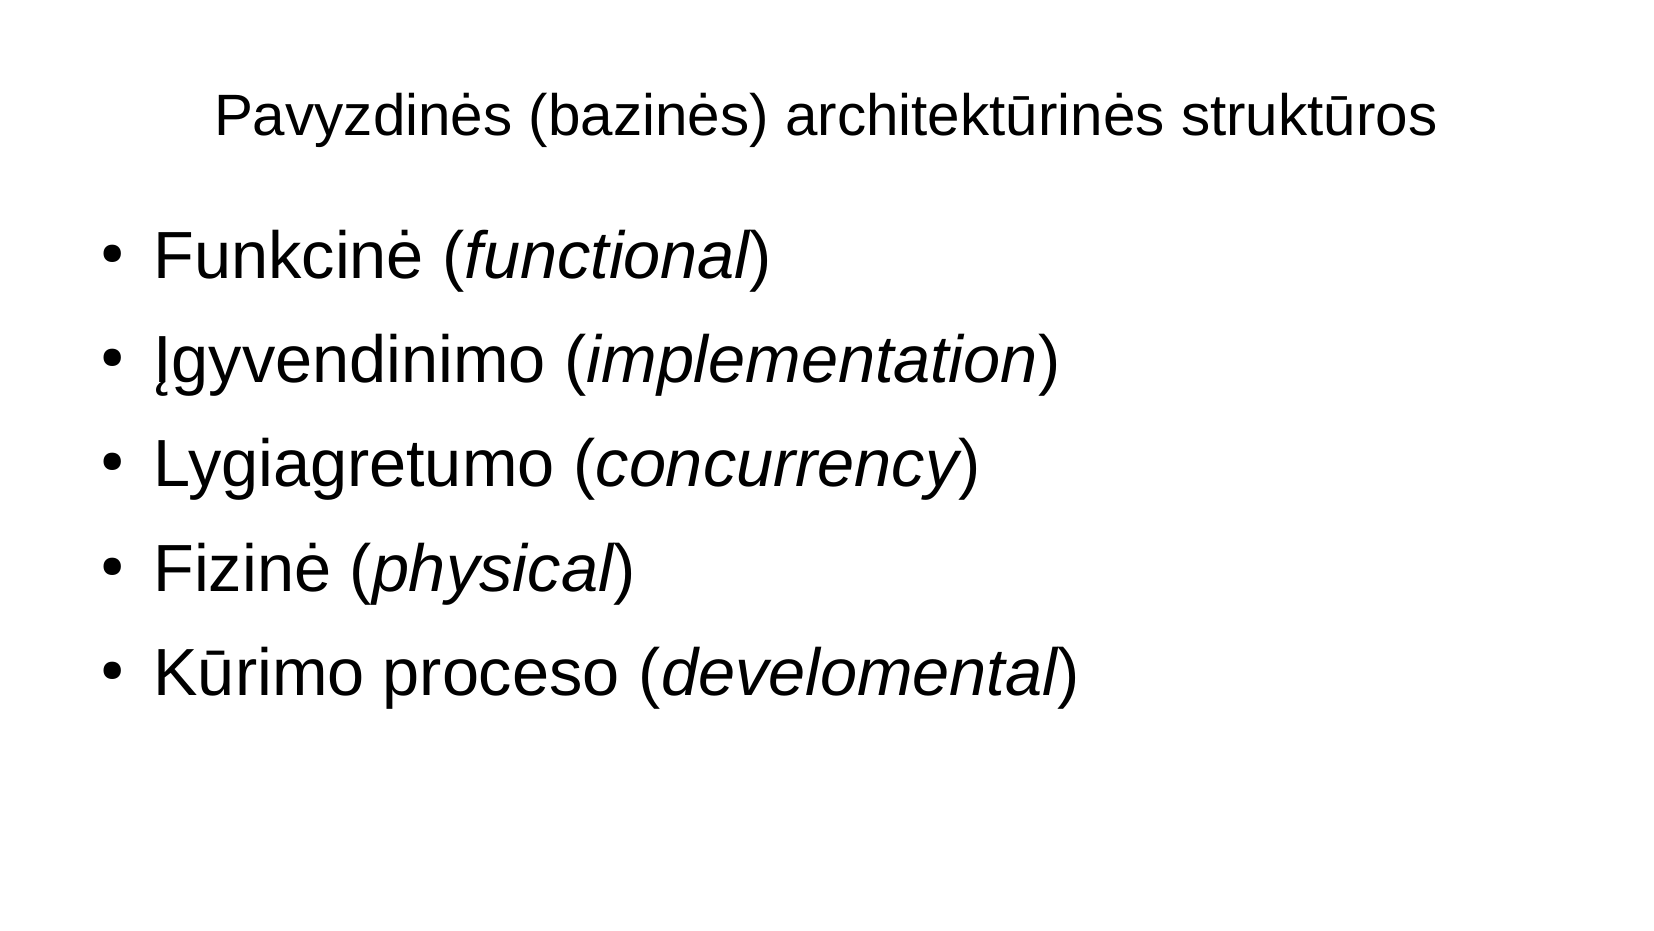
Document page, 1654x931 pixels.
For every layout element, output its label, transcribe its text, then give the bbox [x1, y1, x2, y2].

list Funkcinė (functional) Įgyvendinimo (implementation) Lygiagretumo (concurrency) Fizinė (physical) Kūrimo proceso (develomental) [82, 217, 1571, 758]
title Pavyzdinės (bazinės) architektūrinės struktūros [82, 37, 1571, 193]
